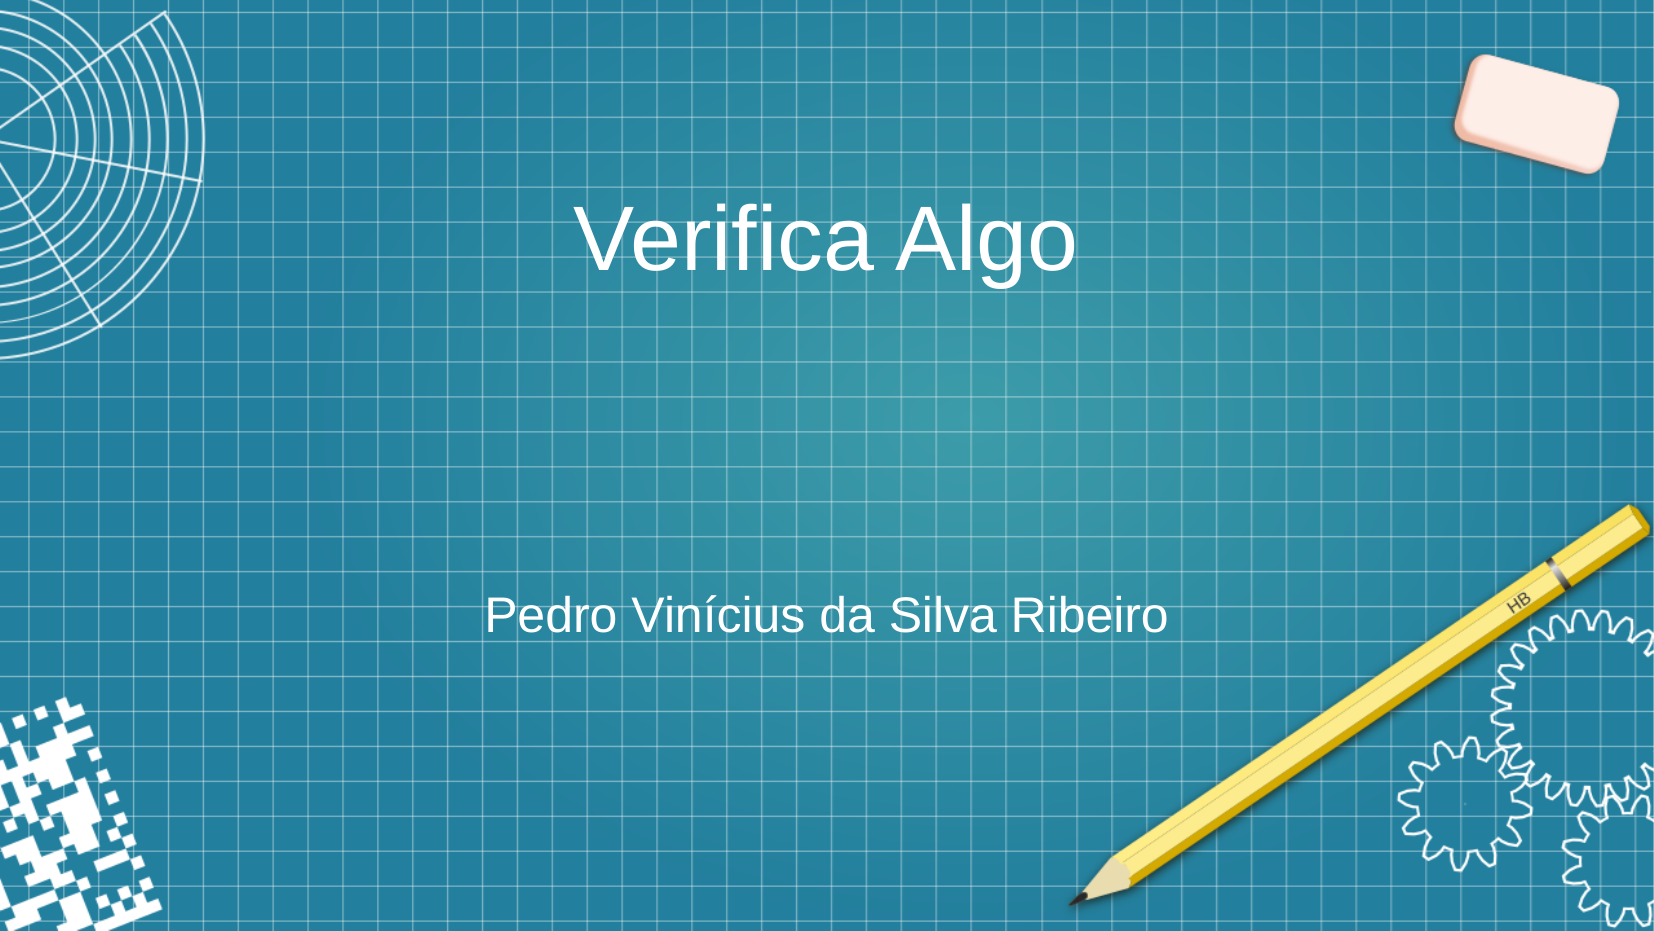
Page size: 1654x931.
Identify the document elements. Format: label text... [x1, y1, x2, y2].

title Verifica Algo [82, 132, 1571, 346]
picture [0, 0, 1654, 931]
subtitle Pedro Vinícius da Silva Ribeiro [82, 389, 1571, 842]
